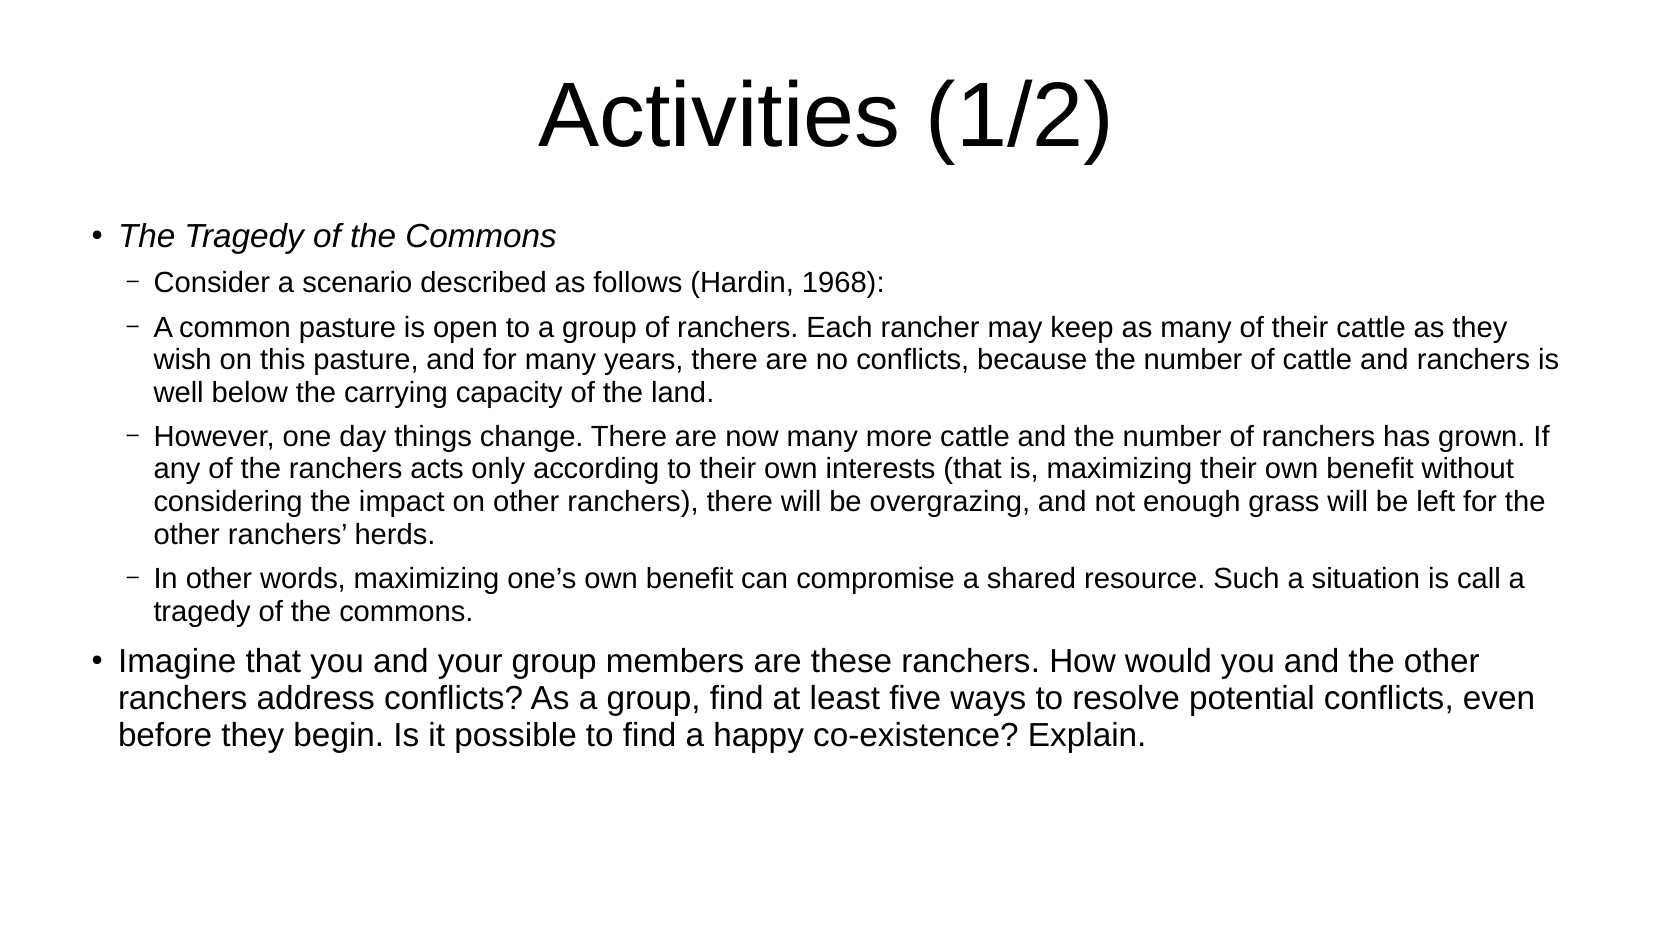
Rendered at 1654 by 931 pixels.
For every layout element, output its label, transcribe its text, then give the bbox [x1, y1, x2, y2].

list The Tragedy of the Commons Consider a scenario described as follows (Hardin, 1968): A common pasture is open to a group of ranchers. Each rancher may keep as many of their cattle as they wish on this pasture, and for many years, there are no conflicts, because the number of cattle and ranchers is well below the carrying capacity of the land. However, one day things change. There are now many more cattle and the number of ranchers has grown. If any of the ranchers acts only according to their own interests (that is, maximizing their own benefit without considering the impact on other ranchers), there will be overgrazing, and not enough grass will be left for the other ranchers’ herds. In other words, maximizing one’s own benefit can compromise a shared resource. Such a situation is call a tragedy of the commons. Imagine that you and your group members are these ranchers. How would you and the other ranchers address conflicts? As a group, find at least five ways to resolve potential conflicts, even before they begin. Is it possible to find a happy co-existence? Explain. [82, 217, 1571, 758]
title Activities (1/2) [82, 37, 1571, 193]
